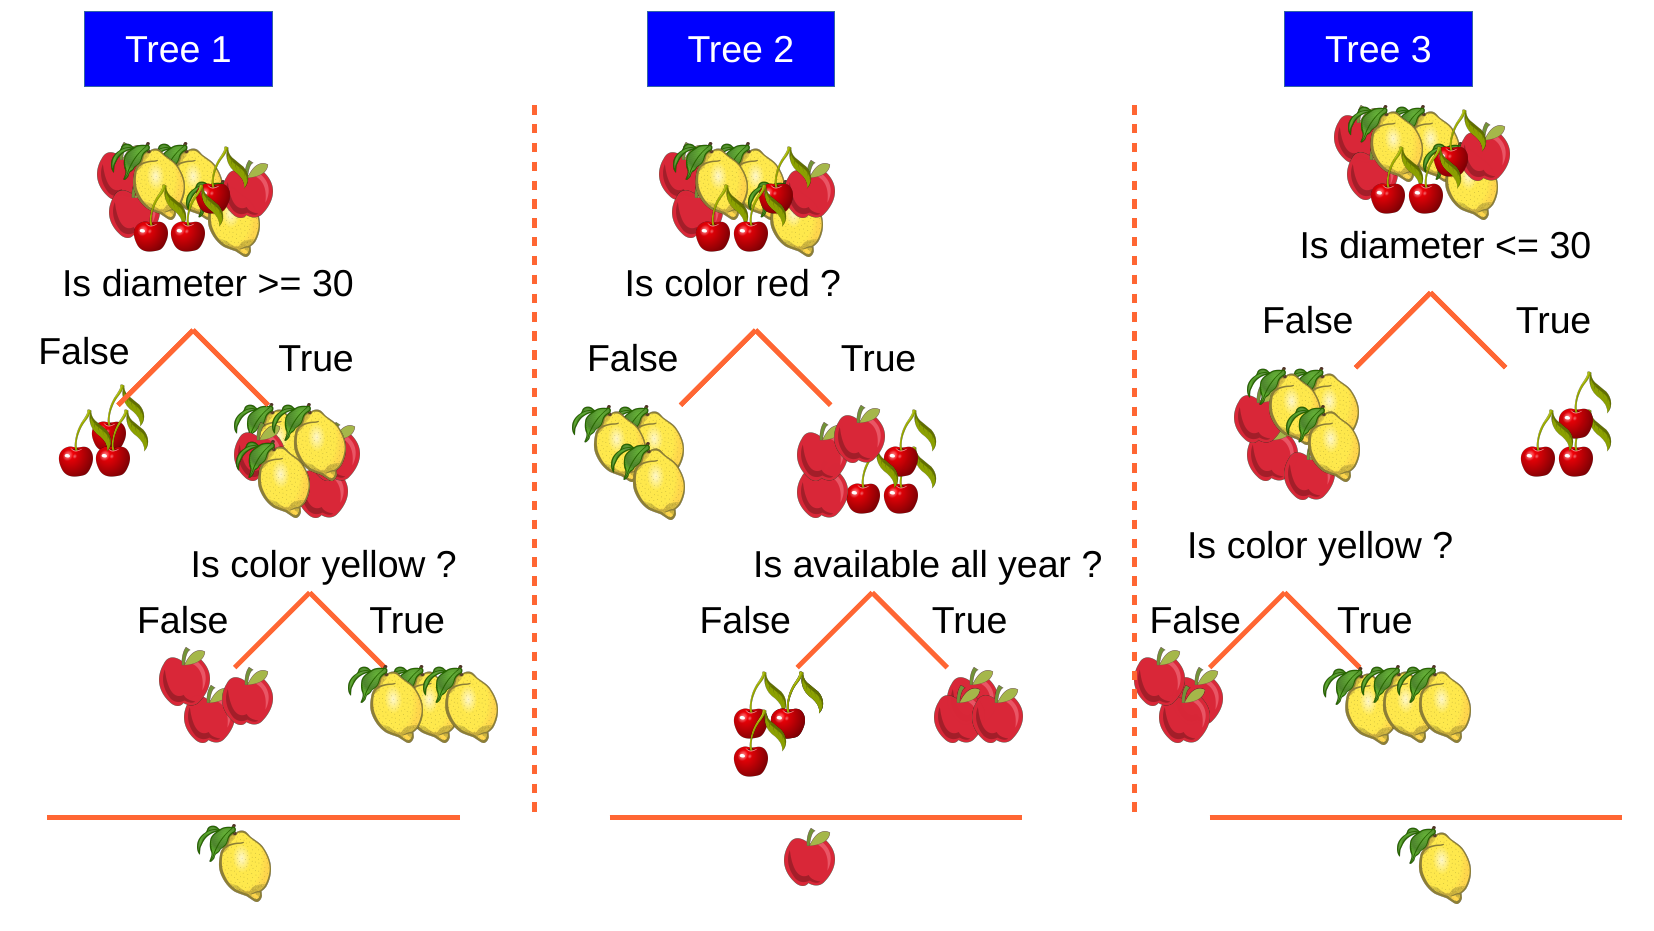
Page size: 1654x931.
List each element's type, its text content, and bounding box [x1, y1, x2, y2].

text_box Is color yellow ? [175, 535, 472, 593]
text_box True [826, 330, 932, 387]
picture [797, 405, 948, 518]
text_box Is color yellow ? [1172, 517, 1469, 575]
picture [1397, 826, 1471, 904]
text_box Tree 1 [84, 11, 273, 87]
picture [348, 665, 498, 743]
text_box Is available all year ? [738, 535, 1118, 593]
text_box False [684, 592, 806, 650]
picture [159, 650, 273, 743]
picture [1323, 665, 1471, 745]
picture [1134, 650, 1223, 743]
picture [197, 824, 271, 902]
text_box False [1247, 292, 1369, 350]
picture [934, 667, 1023, 743]
text_box True [263, 330, 369, 387]
text_box True [917, 592, 1023, 650]
picture [659, 142, 835, 255]
picture [572, 405, 685, 520]
text_box Tree 2 [647, 11, 835, 87]
picture [722, 667, 835, 781]
text_box False [23, 323, 145, 381]
text_box False [122, 592, 244, 650]
text_box Is diameter <= 30 [1284, 217, 1607, 275]
text_box False [1134, 592, 1256, 650]
text_box Tree 3 [1284, 11, 1473, 87]
picture [784, 828, 835, 886]
picture [1234, 367, 1360, 500]
text_box Is color red ? [609, 255, 932, 312]
text_box True [1322, 592, 1444, 650]
text_box Is diameter >= 30 [47, 255, 369, 312]
picture [234, 403, 360, 518]
picture [47, 380, 160, 481]
text_box True [354, 592, 460, 650]
picture [97, 142, 273, 255]
text_box False [572, 330, 694, 387]
text_box True [1501, 292, 1607, 350]
picture [1509, 367, 1623, 481]
picture [1334, 105, 1510, 217]
